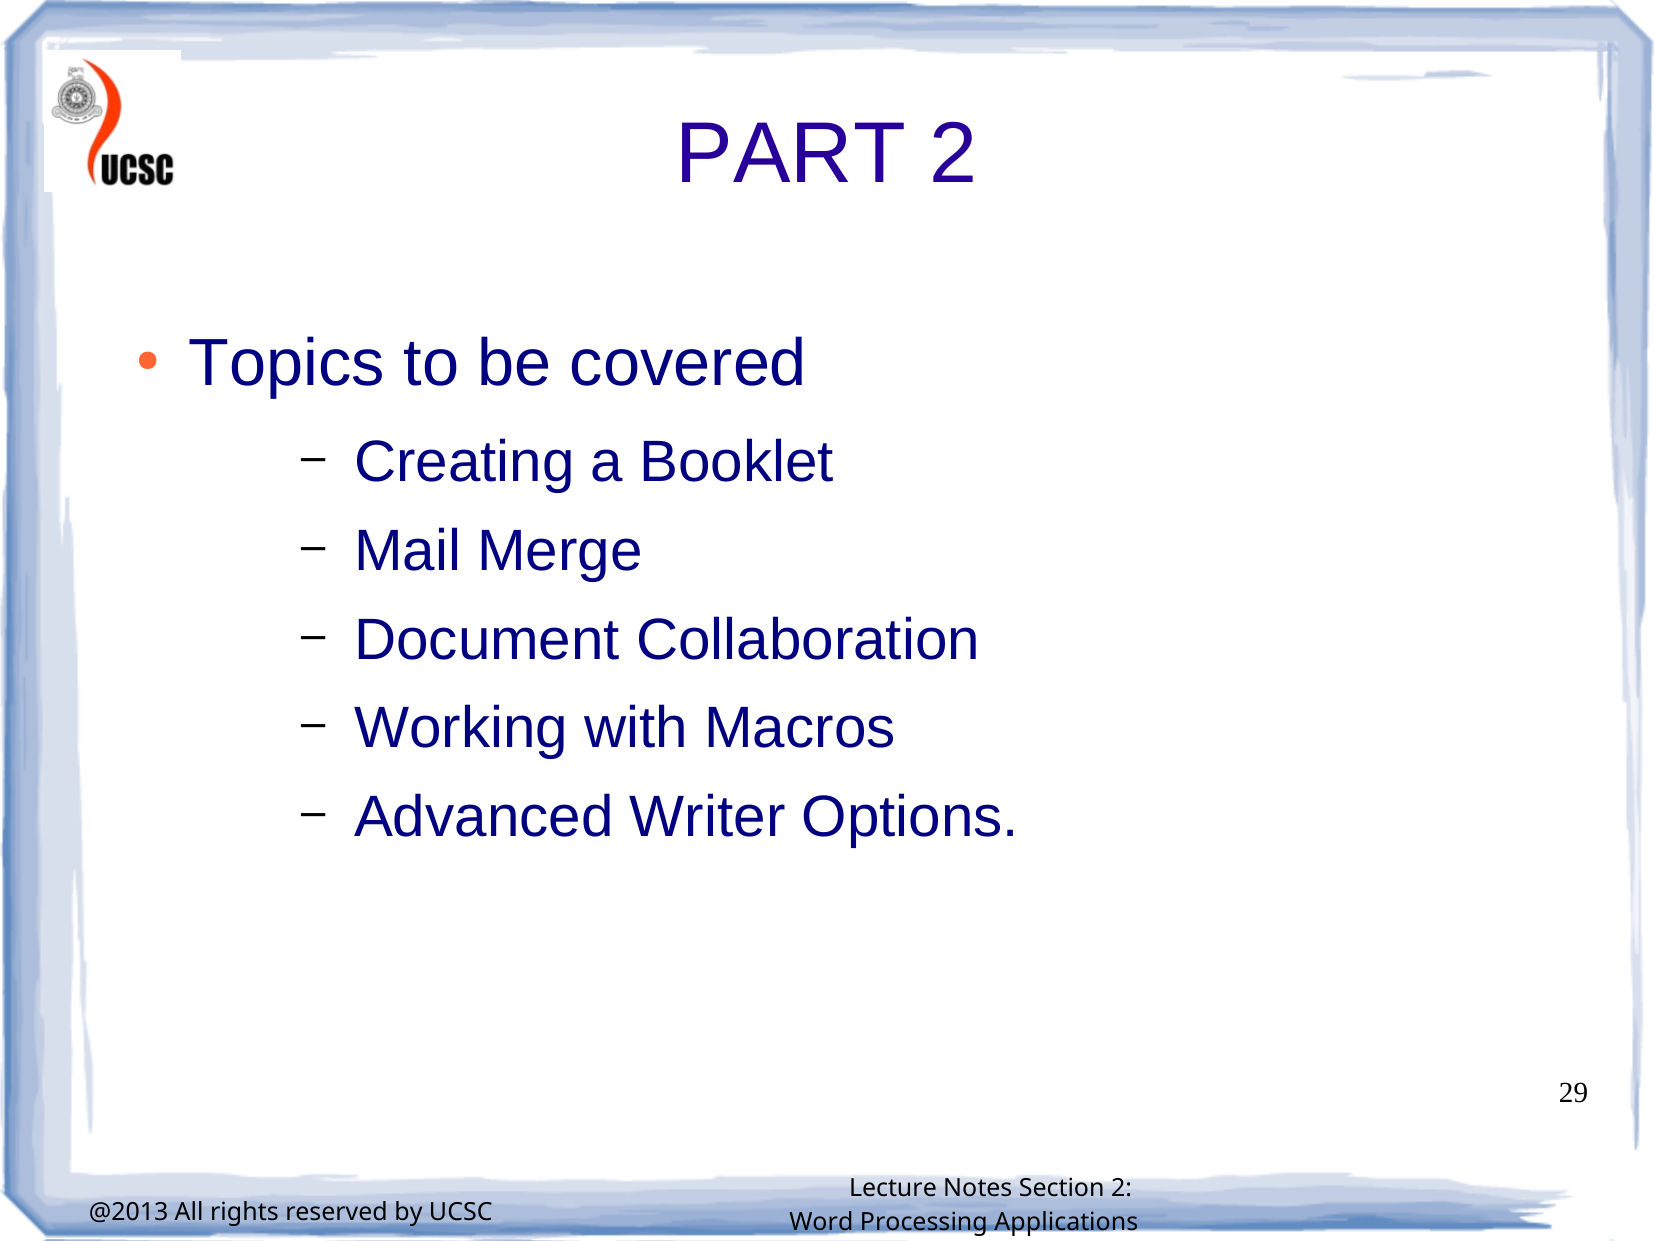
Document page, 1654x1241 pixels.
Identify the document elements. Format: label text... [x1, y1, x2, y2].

title PART 2 [82, 49, 1571, 257]
picture [0, 0, 1654, 1241]
list Topics to be covered Creating a Booklet Mail Merge Document Collaboration Working with Macros Advanced Writer Options. [118, 324, 1571, 848]
